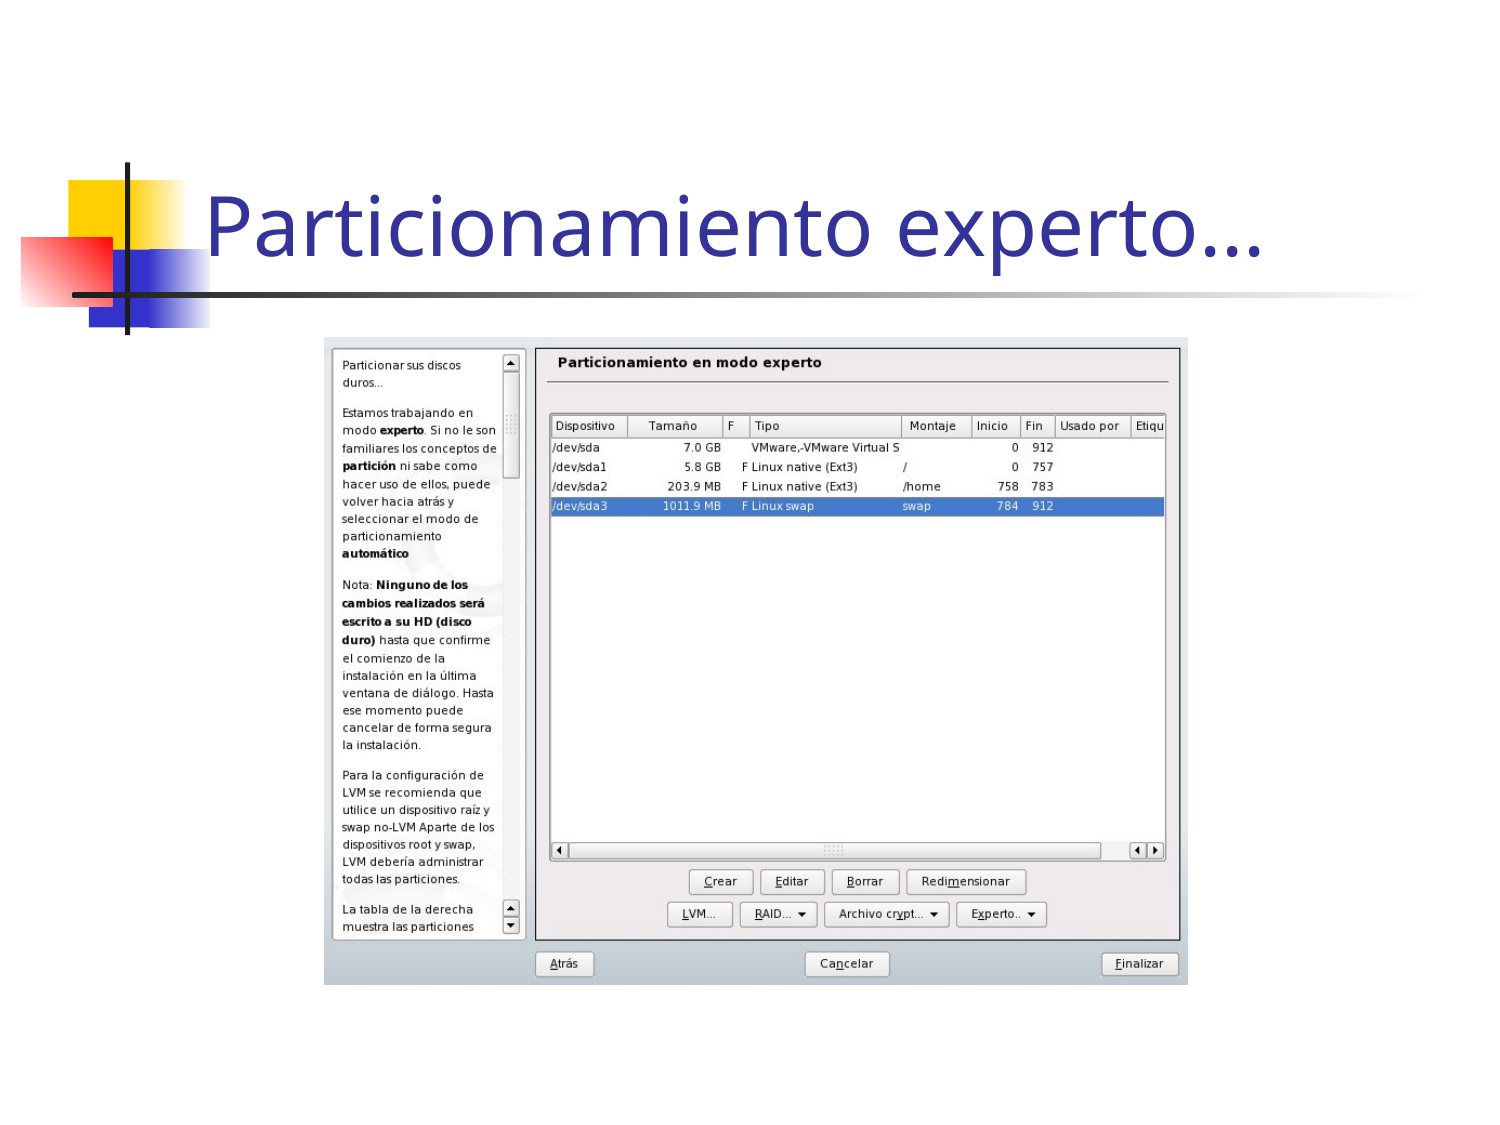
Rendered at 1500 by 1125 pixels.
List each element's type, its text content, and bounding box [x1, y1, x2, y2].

picture [324, 337, 1188, 985]
title Particionamiento experto... [188, 101, 1468, 289]
